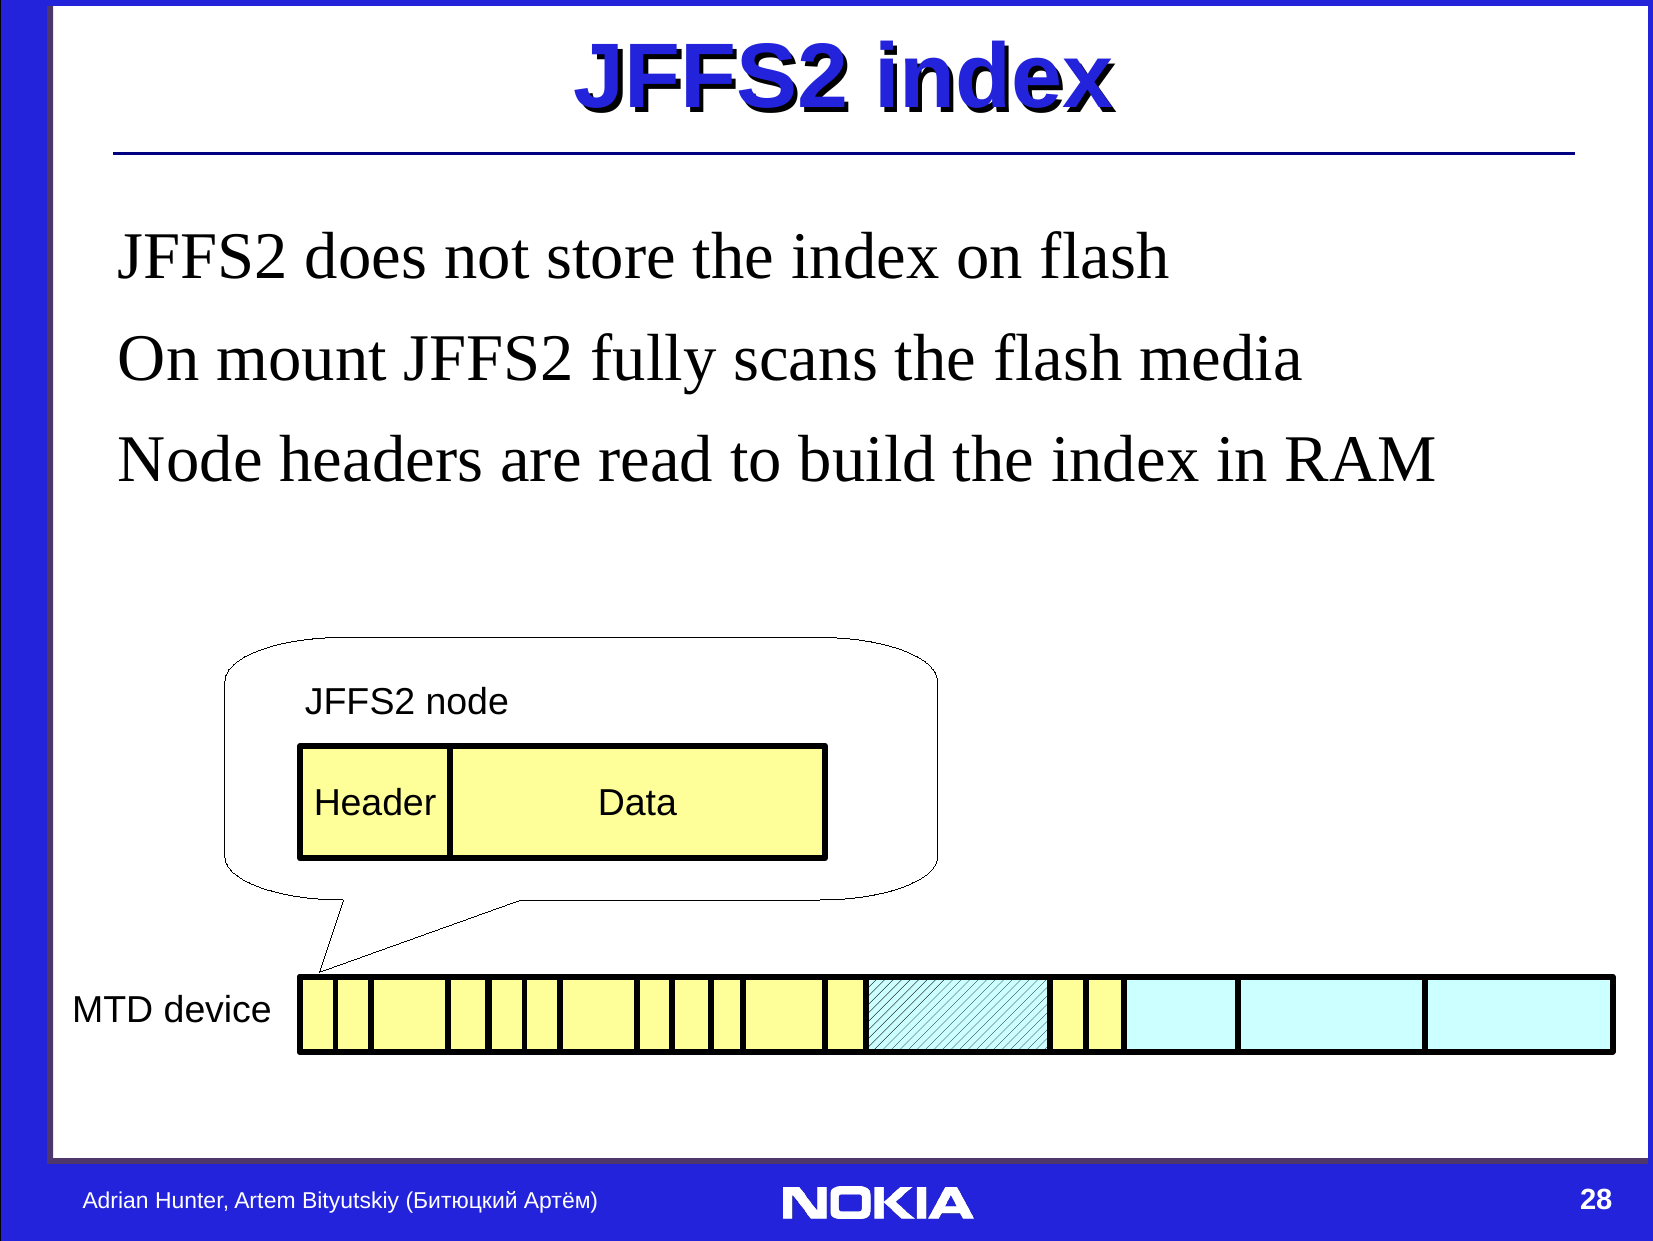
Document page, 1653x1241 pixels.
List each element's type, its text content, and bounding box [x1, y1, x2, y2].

text_box MTD device [57, 981, 287, 1038]
picture [783, 1186, 974, 1219]
text_box Header [300, 745, 451, 859]
title JFFS2 index [100, 2, 1588, 151]
text_box [300, 976, 1613, 1052]
list JFFS2 does not store the index on flash On mount JFFS2 fully scans the flash media Node headers are read to build the index in RAM [100, 219, 1588, 1072]
text_box Data [451, 745, 826, 859]
text_box JFFS2 node [289, 672, 525, 730]
